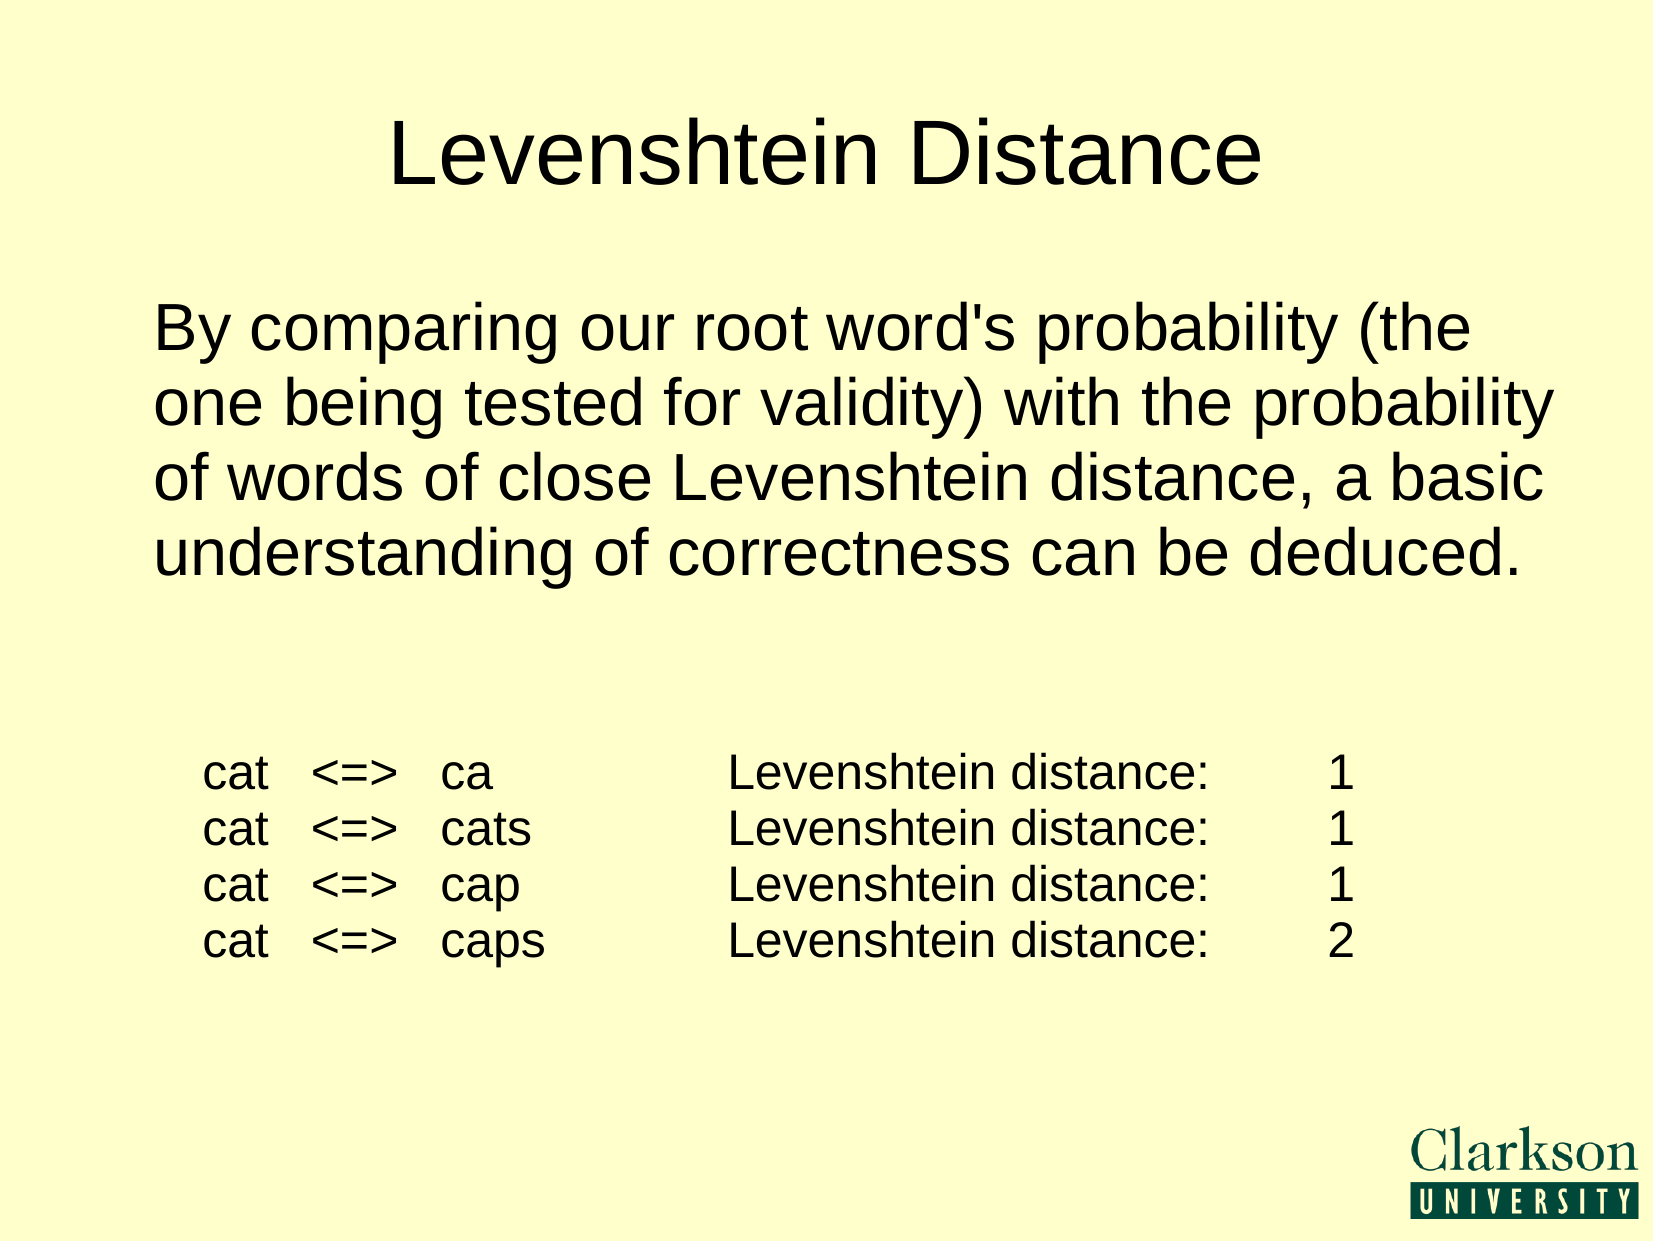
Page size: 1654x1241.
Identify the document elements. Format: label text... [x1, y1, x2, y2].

title Levenshtein Distance [82, 49, 1571, 257]
list By comparing our root word's probability (the one being tested for validity) with the probability of words of close Levenshtein distance, a basic understanding of correctness can be deduced. [82, 290, 1571, 1010]
text_box cat <=> ca Levenshtein distance: 1 cat <=> cats Levenshtein distance: 1 cat <=> cap Levenshtein distance: 1 cat <=> caps Levenshtein distance: 2 [187, 737, 1507, 978]
picture [1410, 1124, 1639, 1219]
